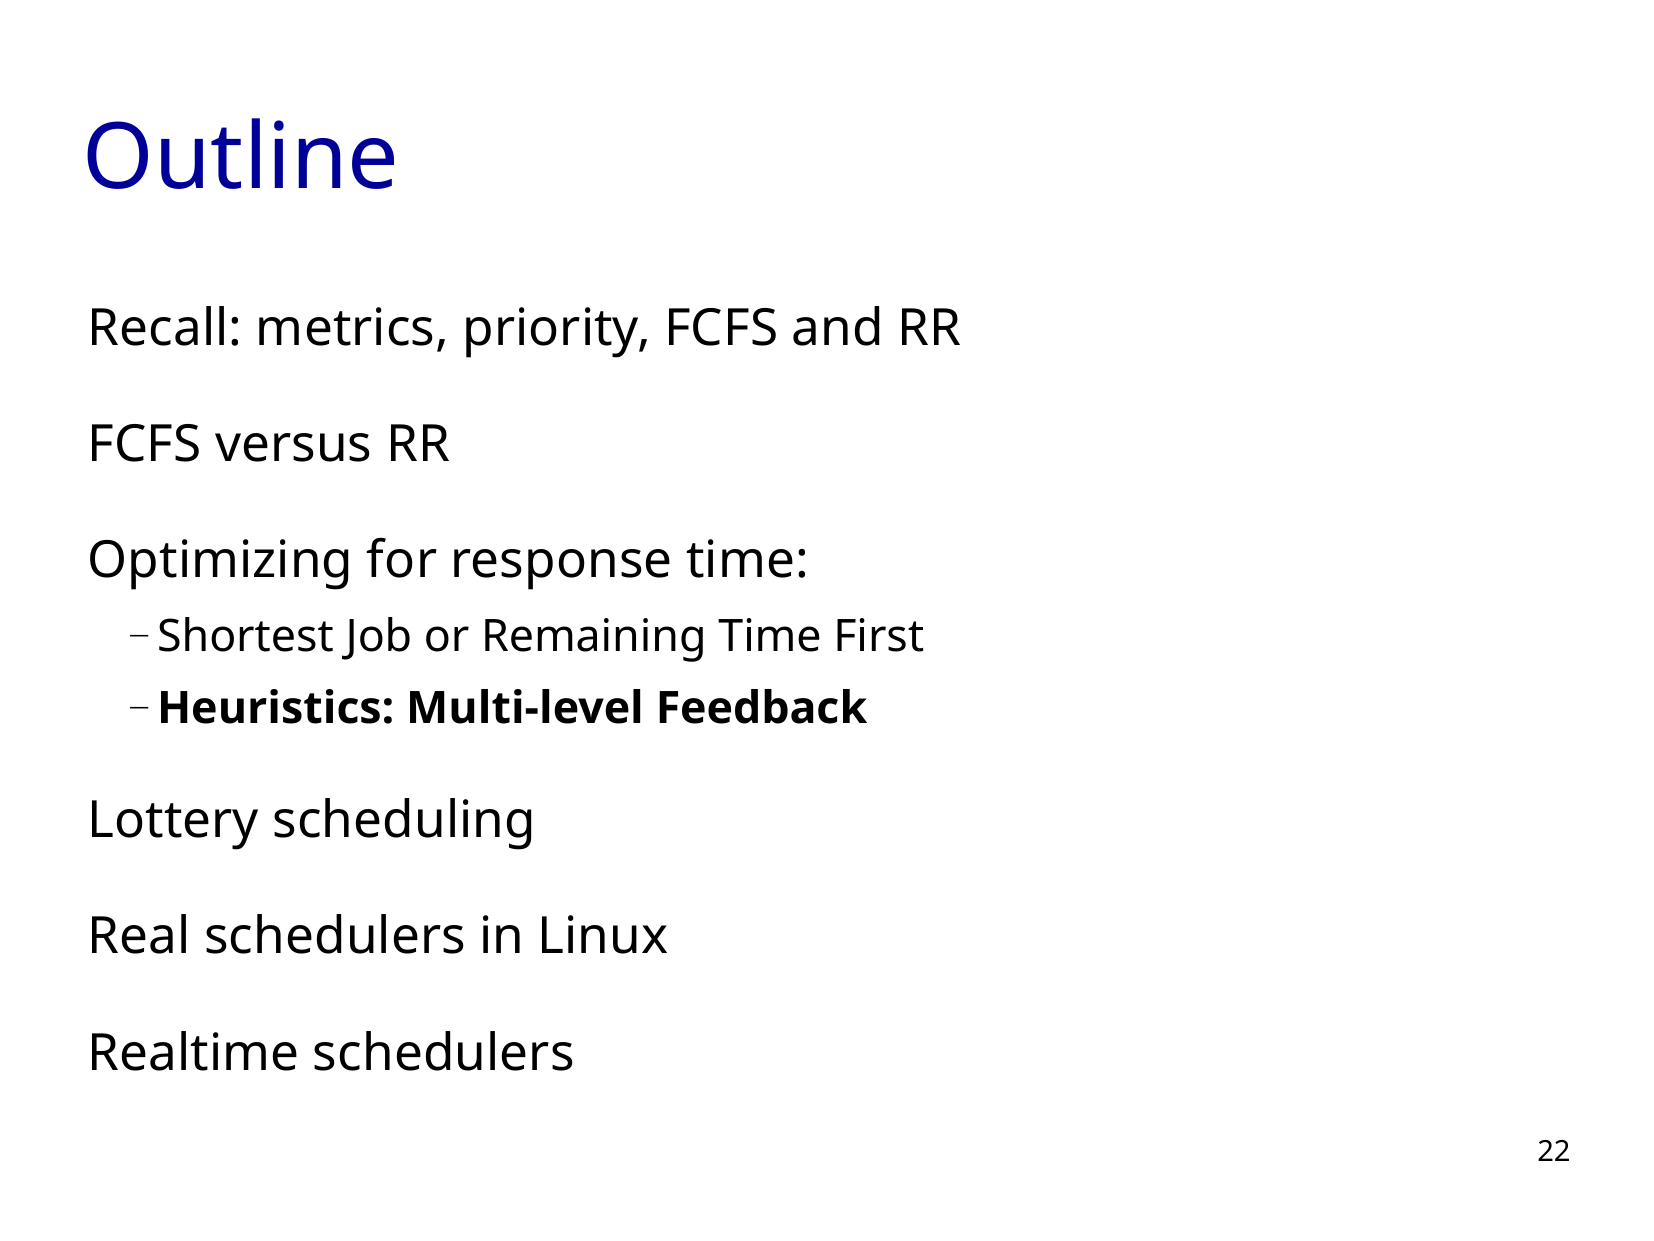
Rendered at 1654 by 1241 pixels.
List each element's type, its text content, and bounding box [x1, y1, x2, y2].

list Recall: metrics, priority, FCFS and RR FCFS versus RR Optimizing for response time: Shortest Job or Remaining Time First Heuristics: Multi-level Feedback Lottery scheduling Real schedulers in Linux Realtime schedulers [60, 290, 1571, 1096]
title Outline [82, 49, 1571, 257]
